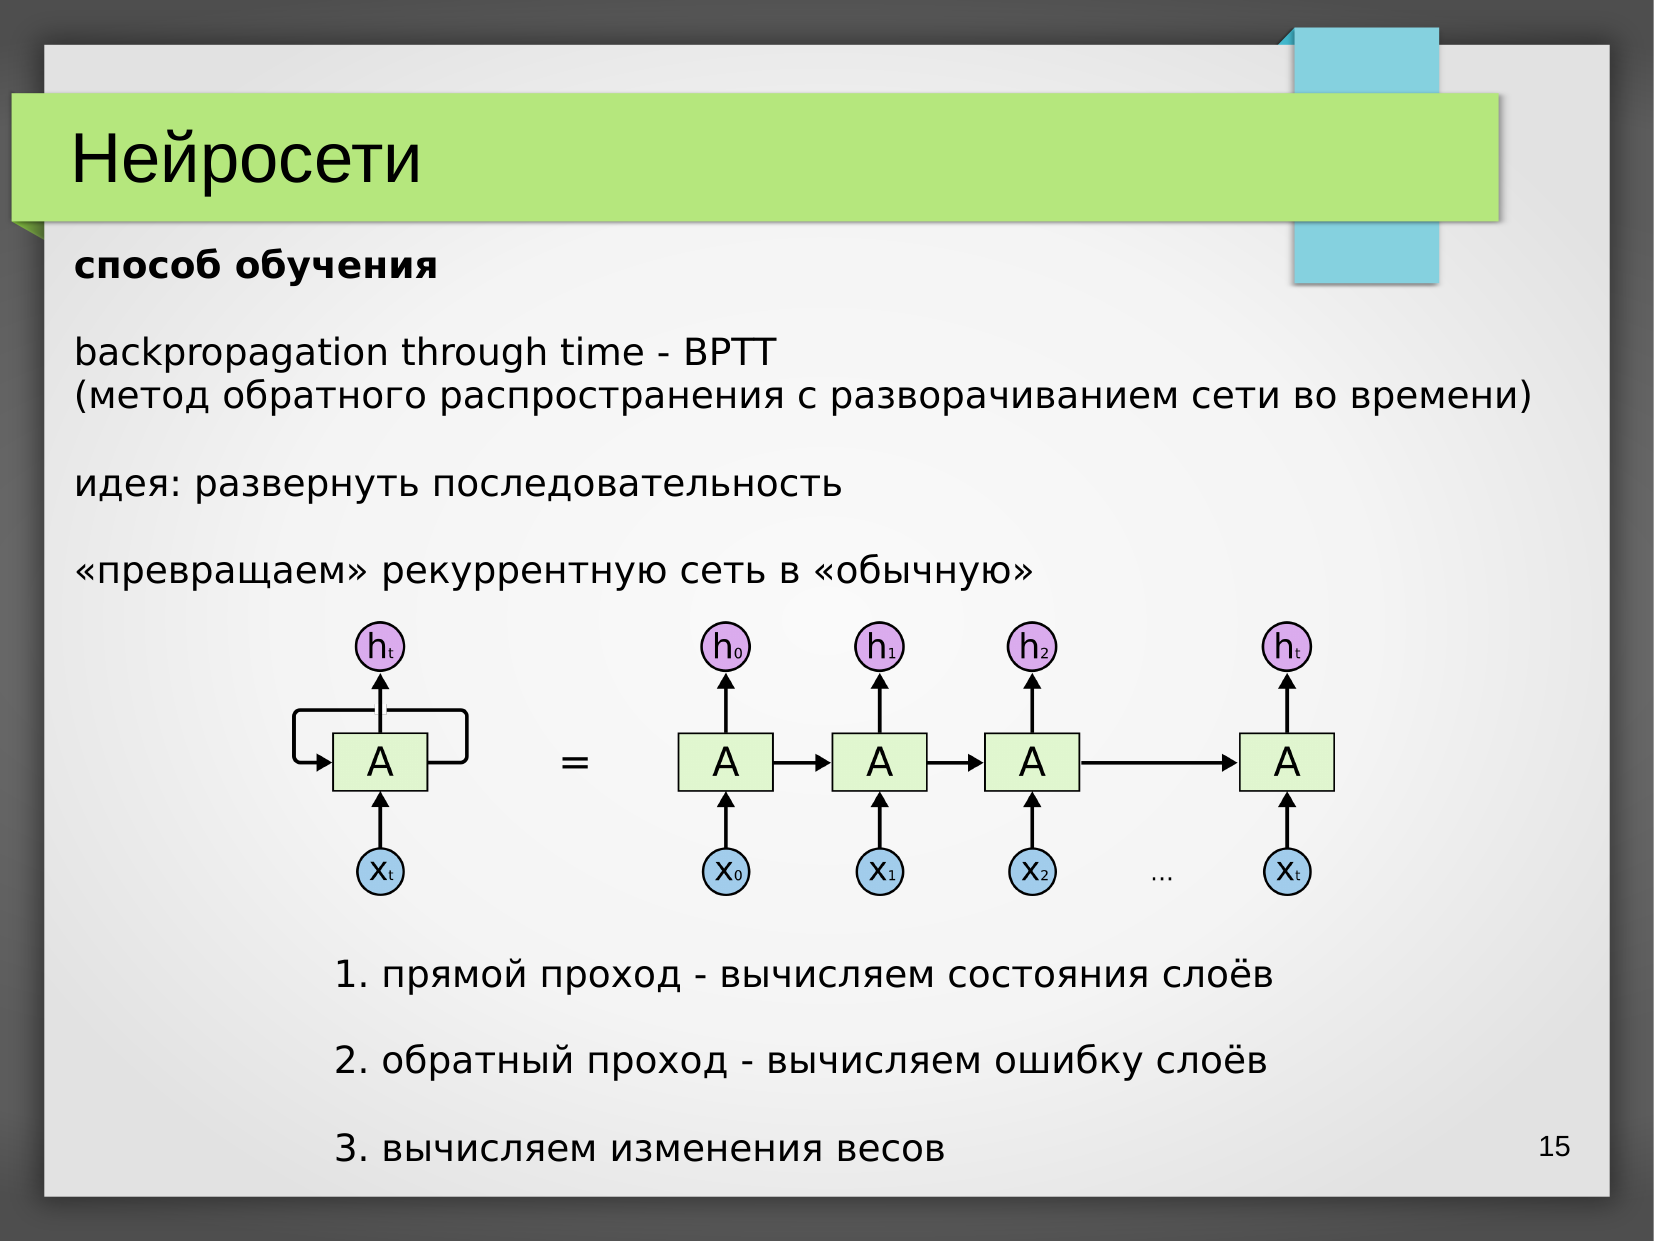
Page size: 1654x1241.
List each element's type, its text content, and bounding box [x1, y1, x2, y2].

title Нейросети [70, 118, 1205, 199]
text_box способ обучения backpropagation through time - BPTT (метод обратного распространения с разворачиванием сети во времени) идея: развернуть последовательность «превращаем» рекуррентную сеть в «обычную» [59, 236, 1595, 600]
text_box 1. прямой проход - вычисляем состояния слоёв 2. обратный проход - вычисляем ошибку слоёв 3. вычисляем изменения весов [318, 944, 1290, 1193]
picture [0, 0, 1654, 1241]
